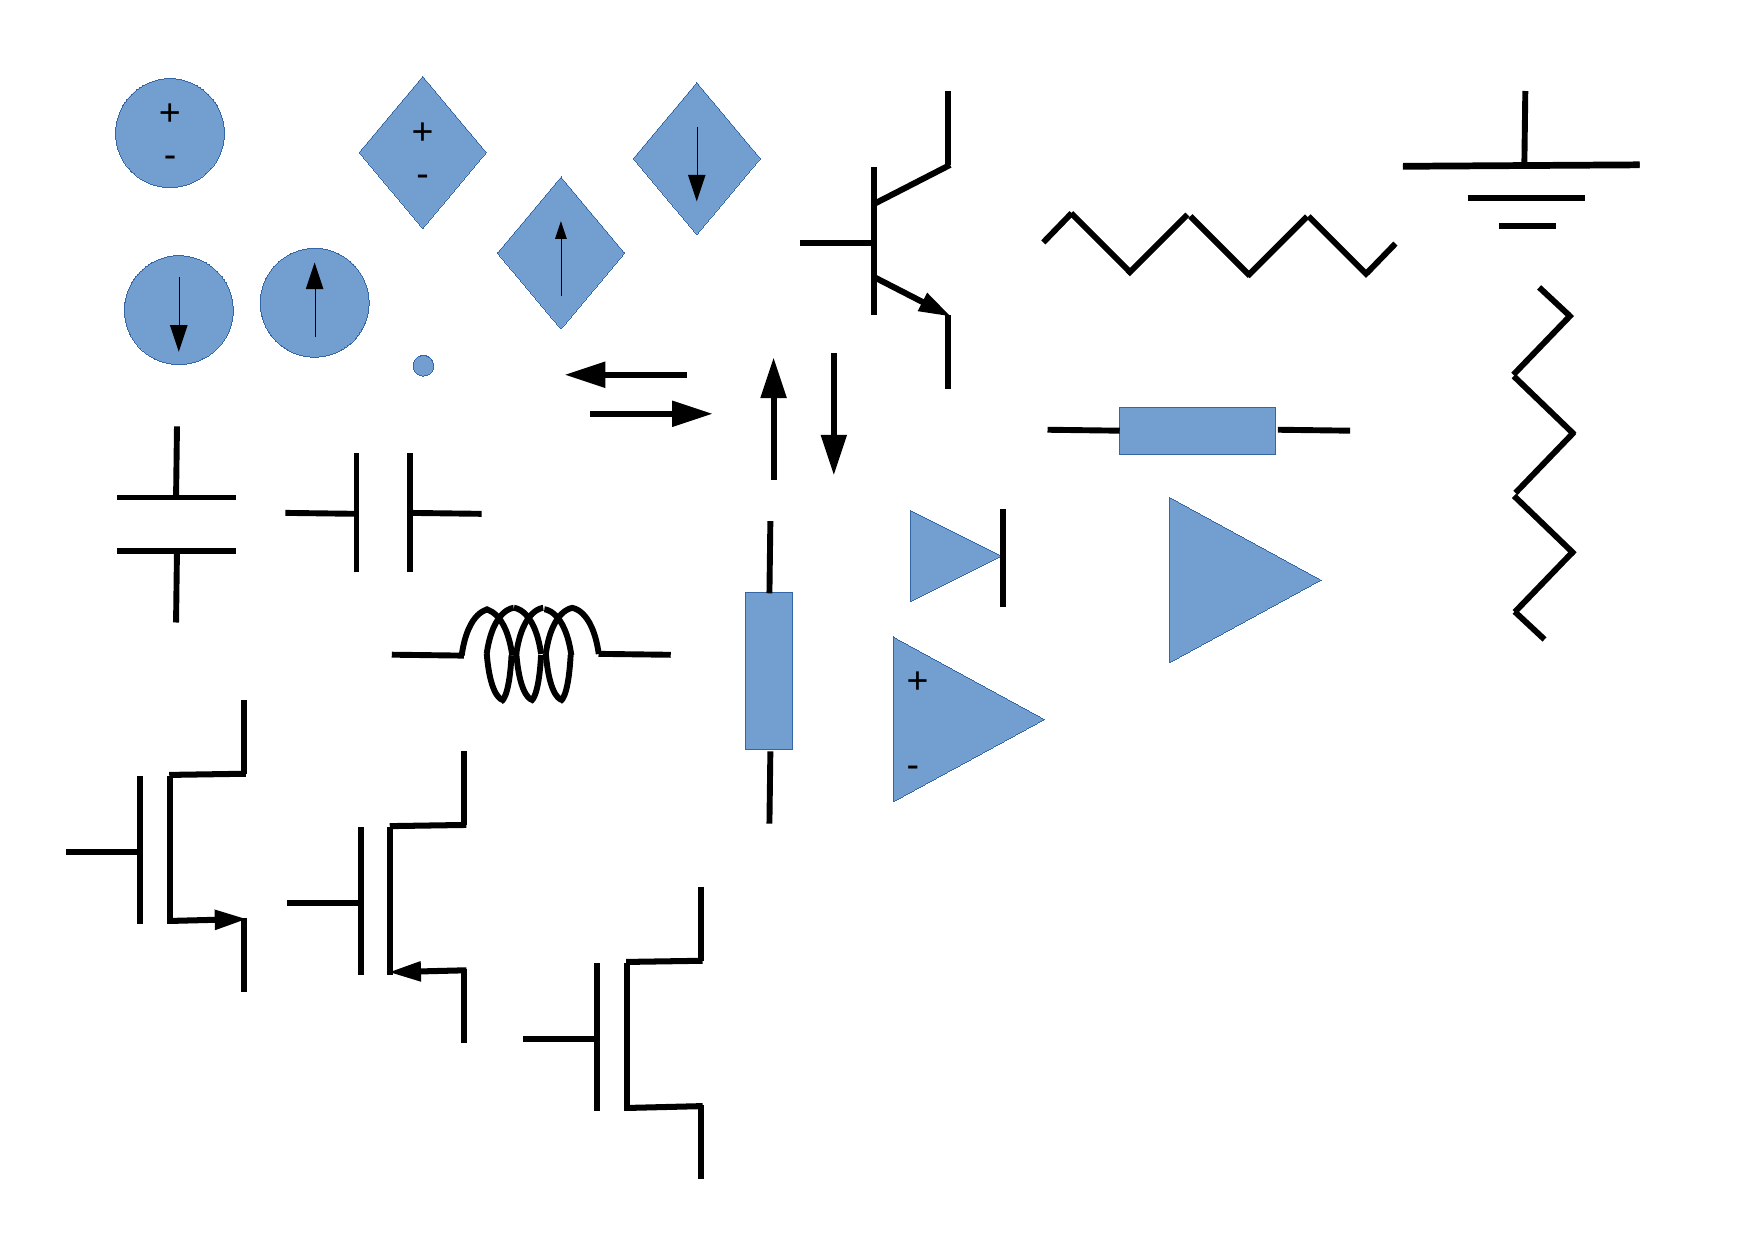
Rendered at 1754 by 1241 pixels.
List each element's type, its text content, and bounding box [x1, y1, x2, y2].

text_box [800, 86, 1097, 392]
text_box [633, 82, 761, 235]
text_box [893, 636, 921, 652]
text_box + - [891, 652, 944, 794]
text_box [413, 355, 434, 377]
text_box + - [115, 78, 225, 188]
text_box [944, 664, 1045, 775]
text_box [910, 510, 1000, 602]
text_box [1169, 497, 1322, 663]
text_box + - [359, 76, 487, 229]
text_box [497, 176, 625, 329]
text_box [745, 592, 793, 750]
text_box [1119, 407, 1276, 455]
text_box [260, 248, 370, 358]
text_box [893, 794, 908, 802]
text_box [98, 866, 395, 1172]
text_box [124, 255, 234, 365]
